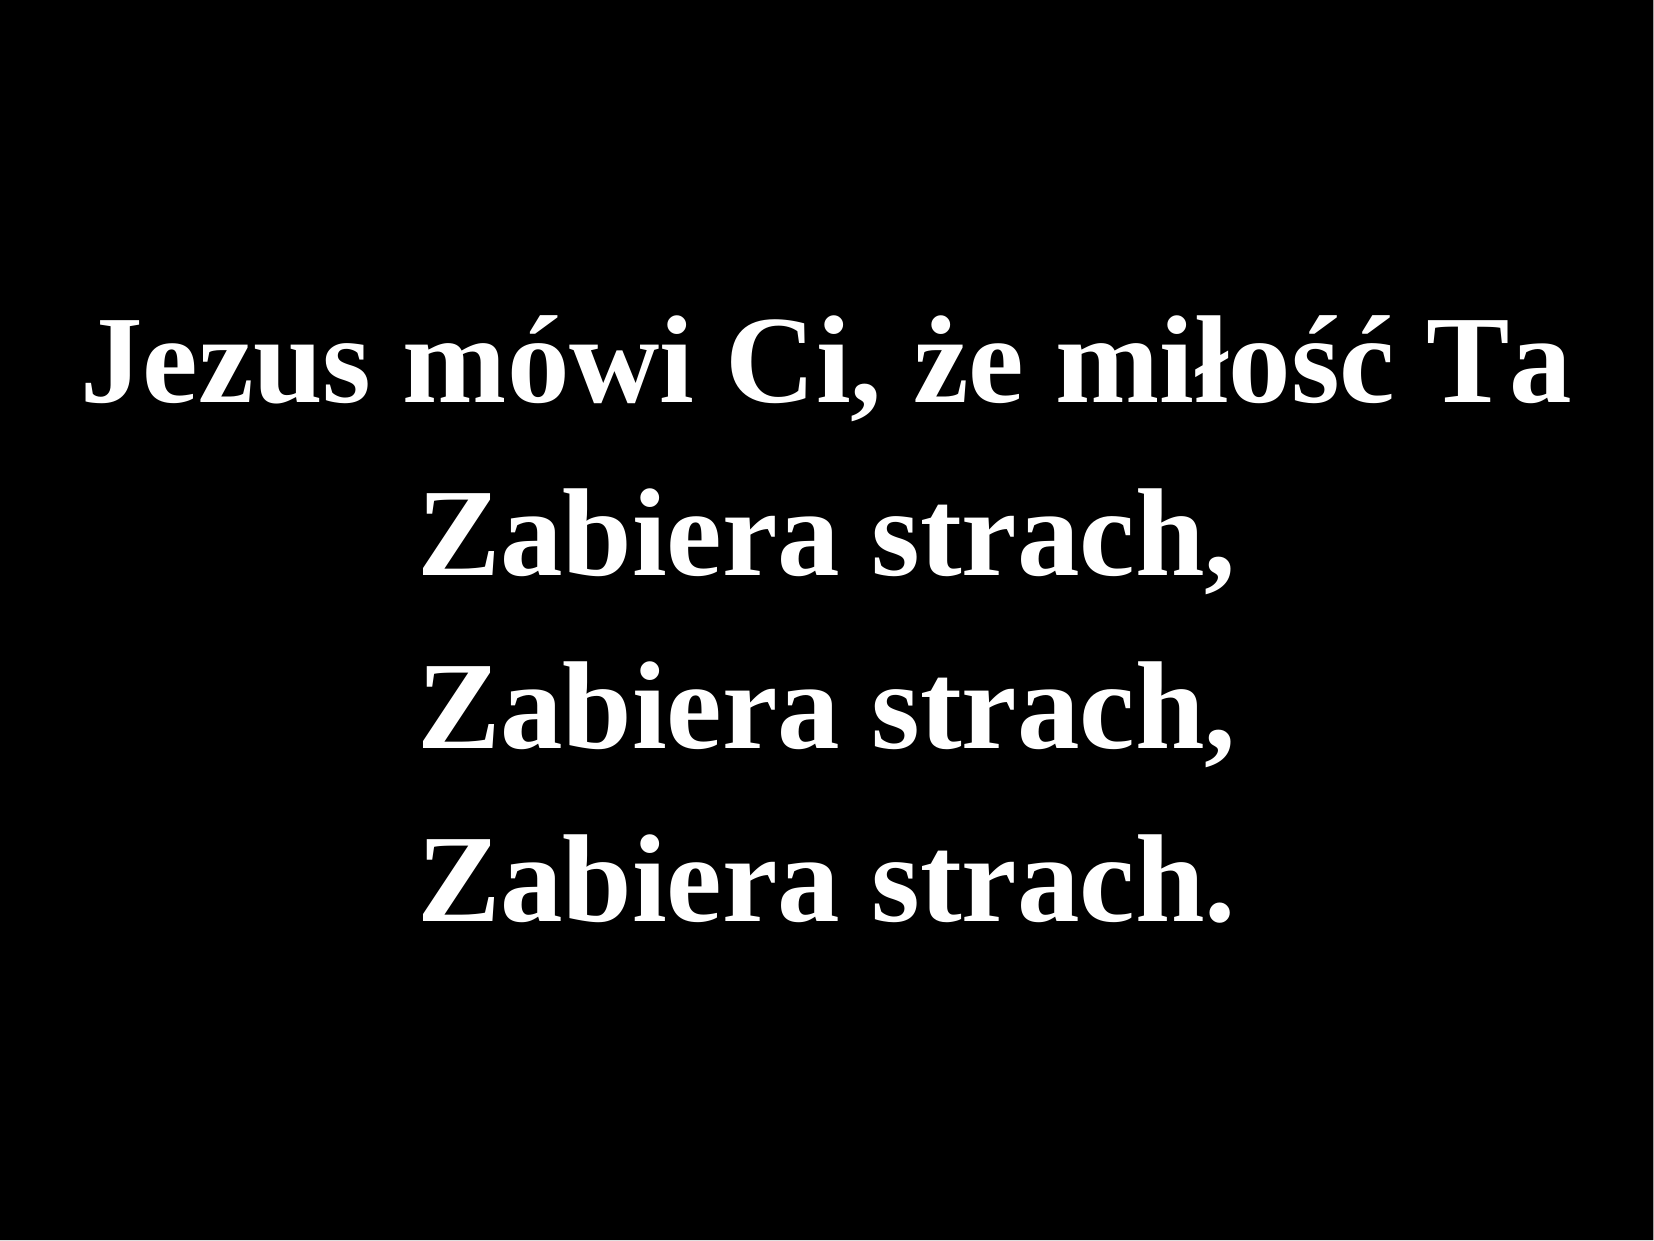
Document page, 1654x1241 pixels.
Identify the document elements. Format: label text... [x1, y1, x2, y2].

title Jezus mówi Ci, że miłość Ta ppp Zabiera strach, ppp Zabiera strach, ppp Zabiera strach. [0, 0, 1654, 1241]
